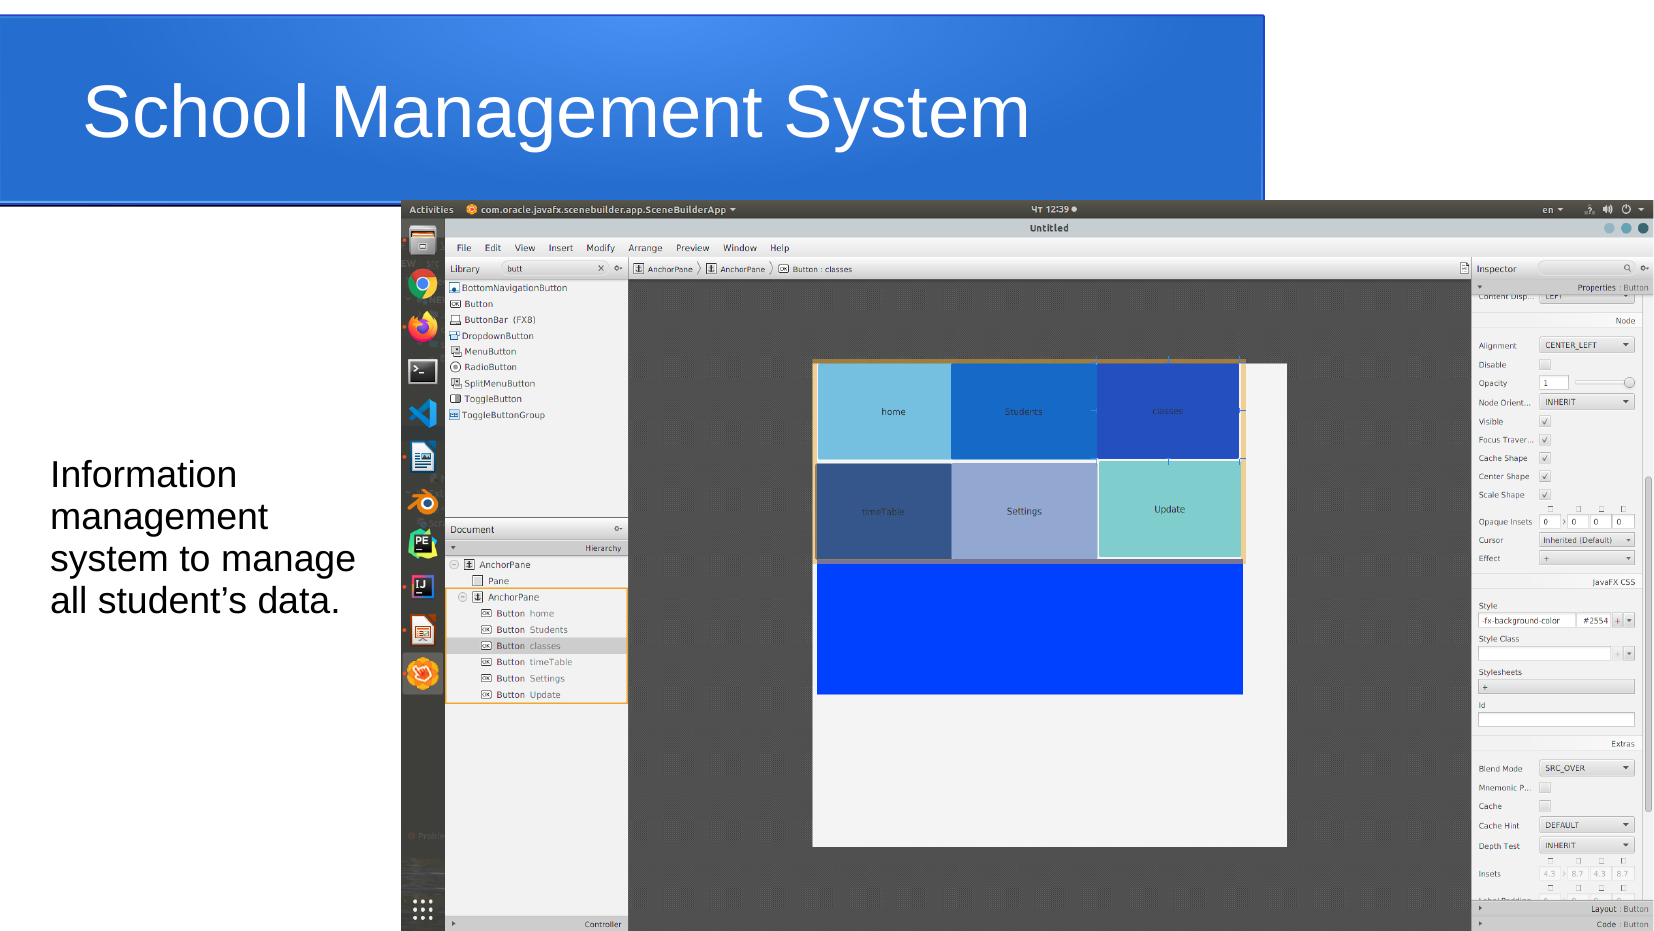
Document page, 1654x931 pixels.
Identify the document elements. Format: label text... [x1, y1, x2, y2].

title School Management System [82, 35, 1235, 189]
text_box Information management system to manage all student’s data. [35, 236, 378, 629]
picture [401, 200, 1654, 931]
